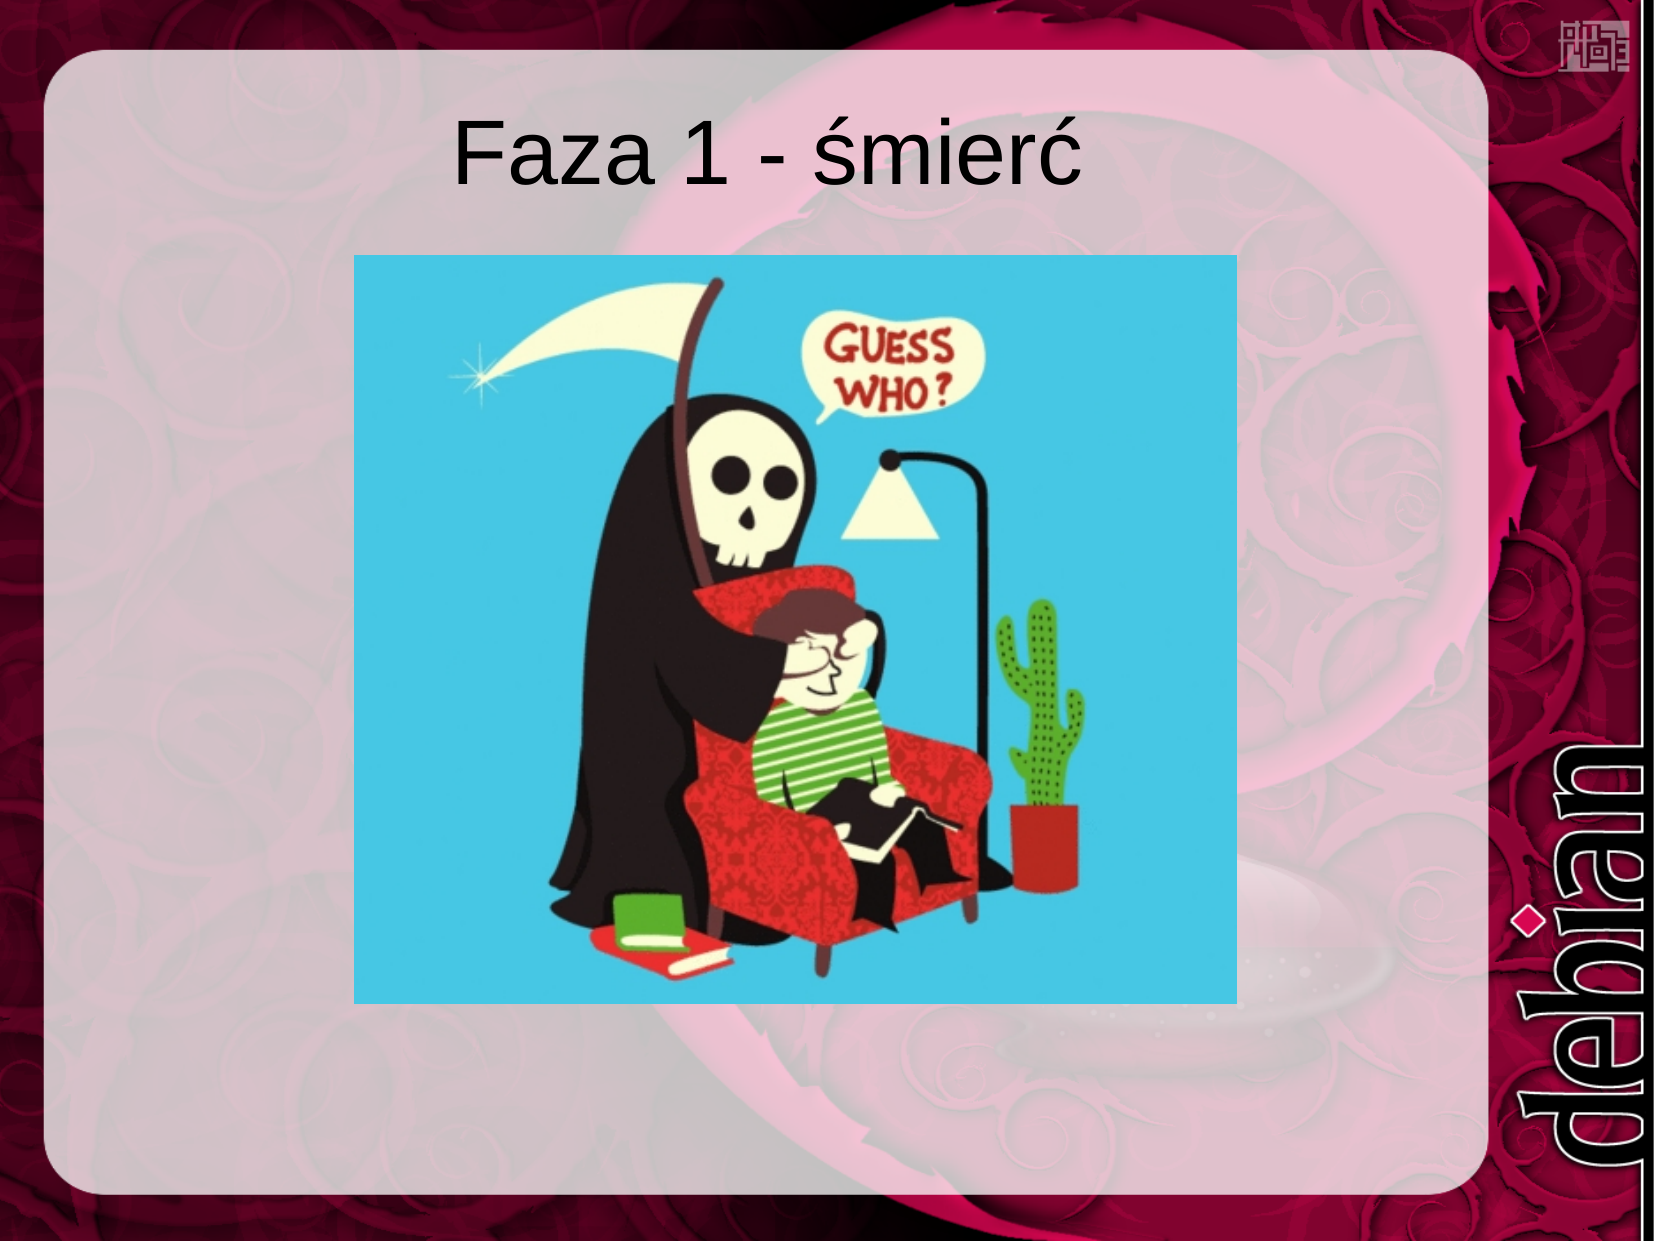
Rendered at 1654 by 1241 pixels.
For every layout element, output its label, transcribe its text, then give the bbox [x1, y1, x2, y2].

title Faza 1 - śmierć [59, 56, 1477, 250]
picture [0, 0, 1654, 1241]
